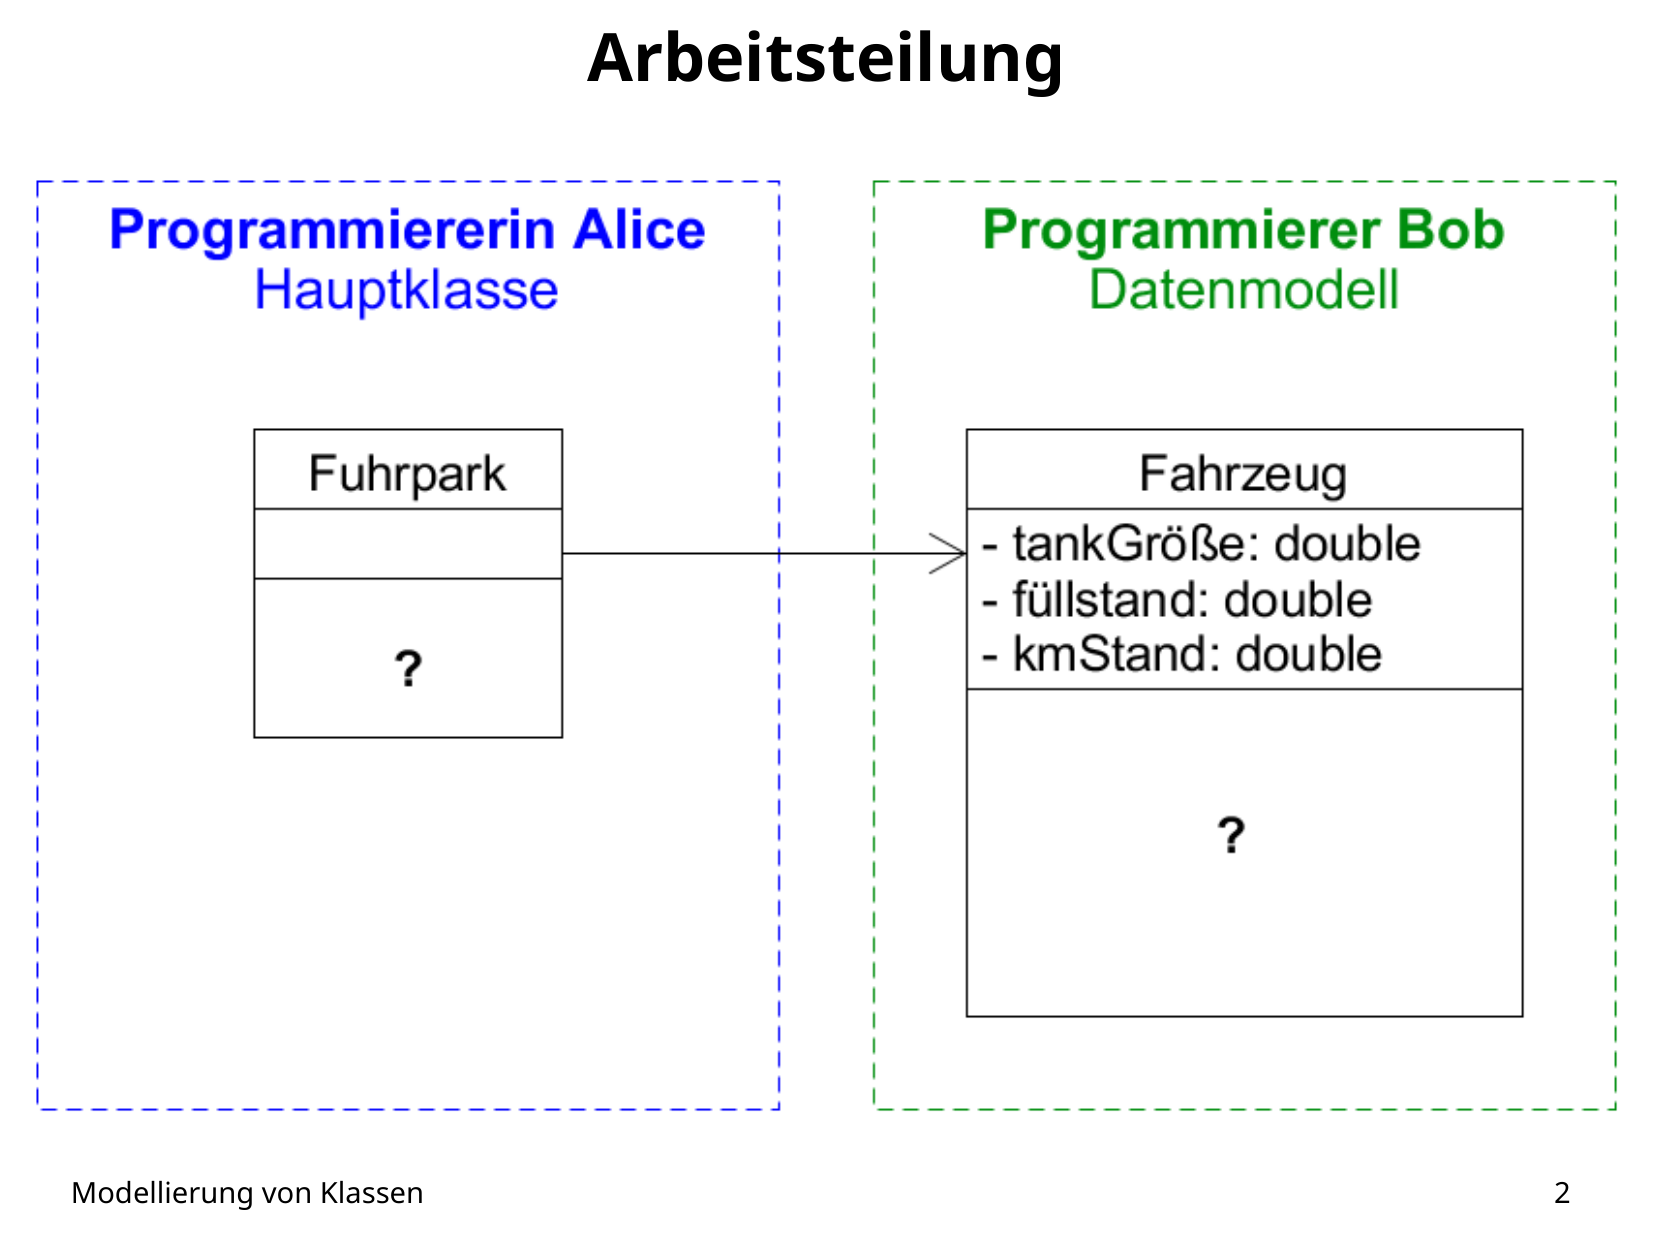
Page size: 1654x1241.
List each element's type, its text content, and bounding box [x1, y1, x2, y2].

picture [35, 179, 1619, 1113]
title Arbeitsteilung [0, 5, 1654, 107]
